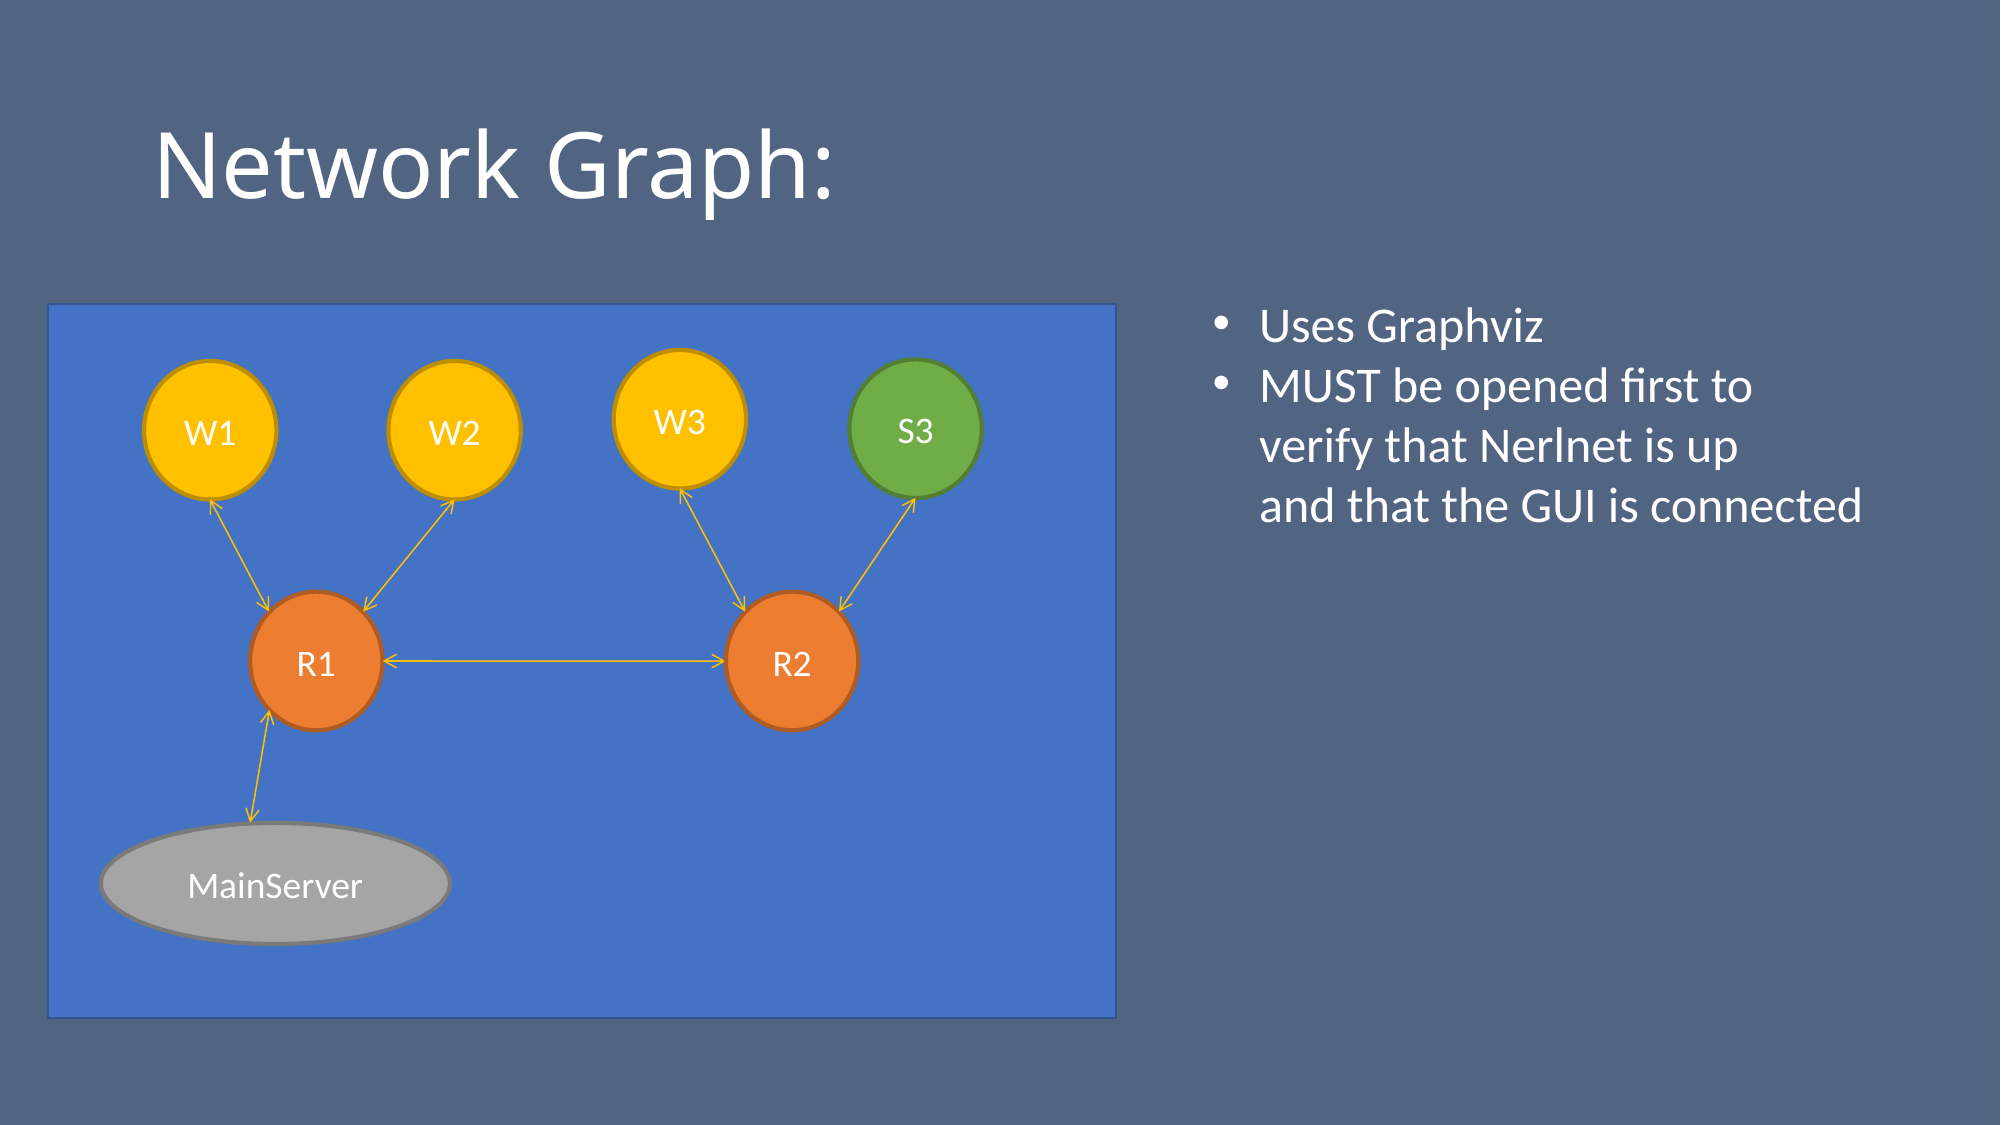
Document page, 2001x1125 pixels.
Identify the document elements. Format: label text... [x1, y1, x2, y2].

text_box R2 [725, 591, 859, 731]
text_box W2 [388, 360, 521, 500]
text_box S3 [849, 359, 982, 498]
text_box R1 [250, 591, 383, 731]
text_box W1 [144, 360, 277, 500]
text_box Uses Graphviz MUST be opened first to verify that Nerlnet is up and that the GUI is connected [1197, 284, 1879, 600]
text_box W3 [613, 349, 747, 489]
text_box Network Graph: [137, 59, 1863, 278]
text_box MainServer [100, 822, 450, 945]
text_box [48, 304, 1116, 1018]
